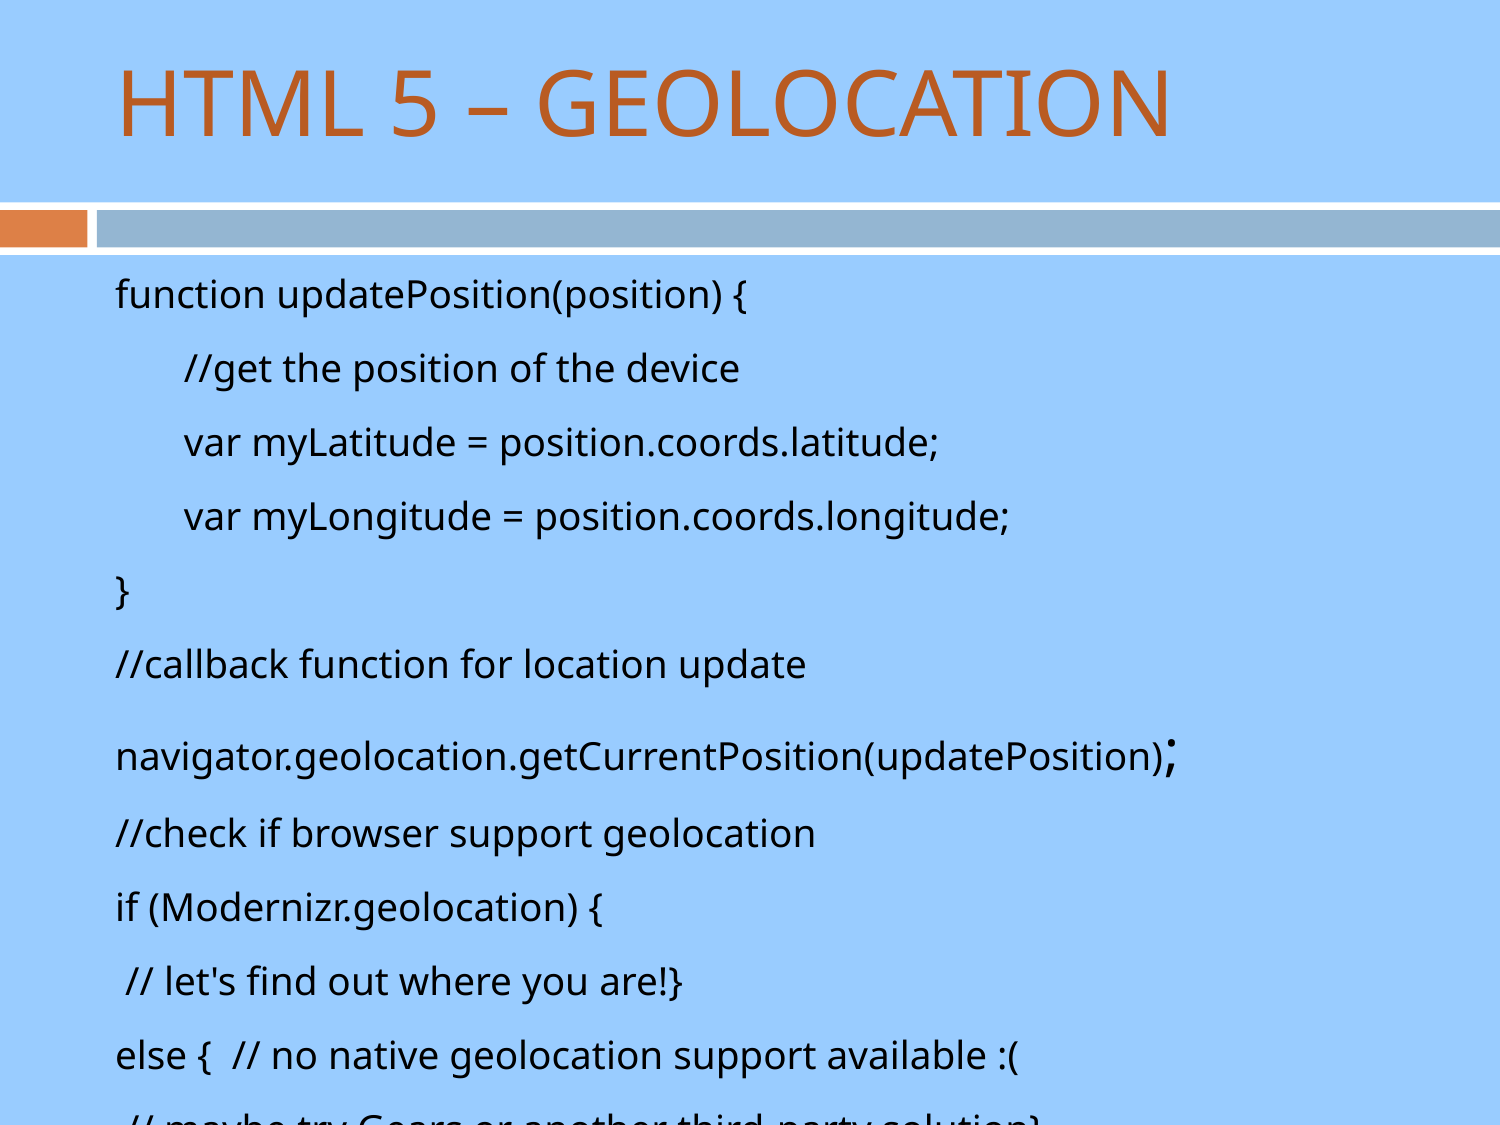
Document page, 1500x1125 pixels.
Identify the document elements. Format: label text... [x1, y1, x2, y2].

list function updatePosition(position) { //get the position of the device var myLatitude = position.coords.latitude; var myLongitude = position.coords.longitude; } //callback function for location update navigator.geolocation.getCurrentPosition(updatePosition); //check if browser support geolocation if (Modernizr.geolocation) { // let's find out where you are!} else { // no native geolocation support available :( // maybe try Gears or another third-party solution} [100, 262, 1500, 1125]
title HTML 5 – GEOLOCATION [100, 37, 1438, 200]
